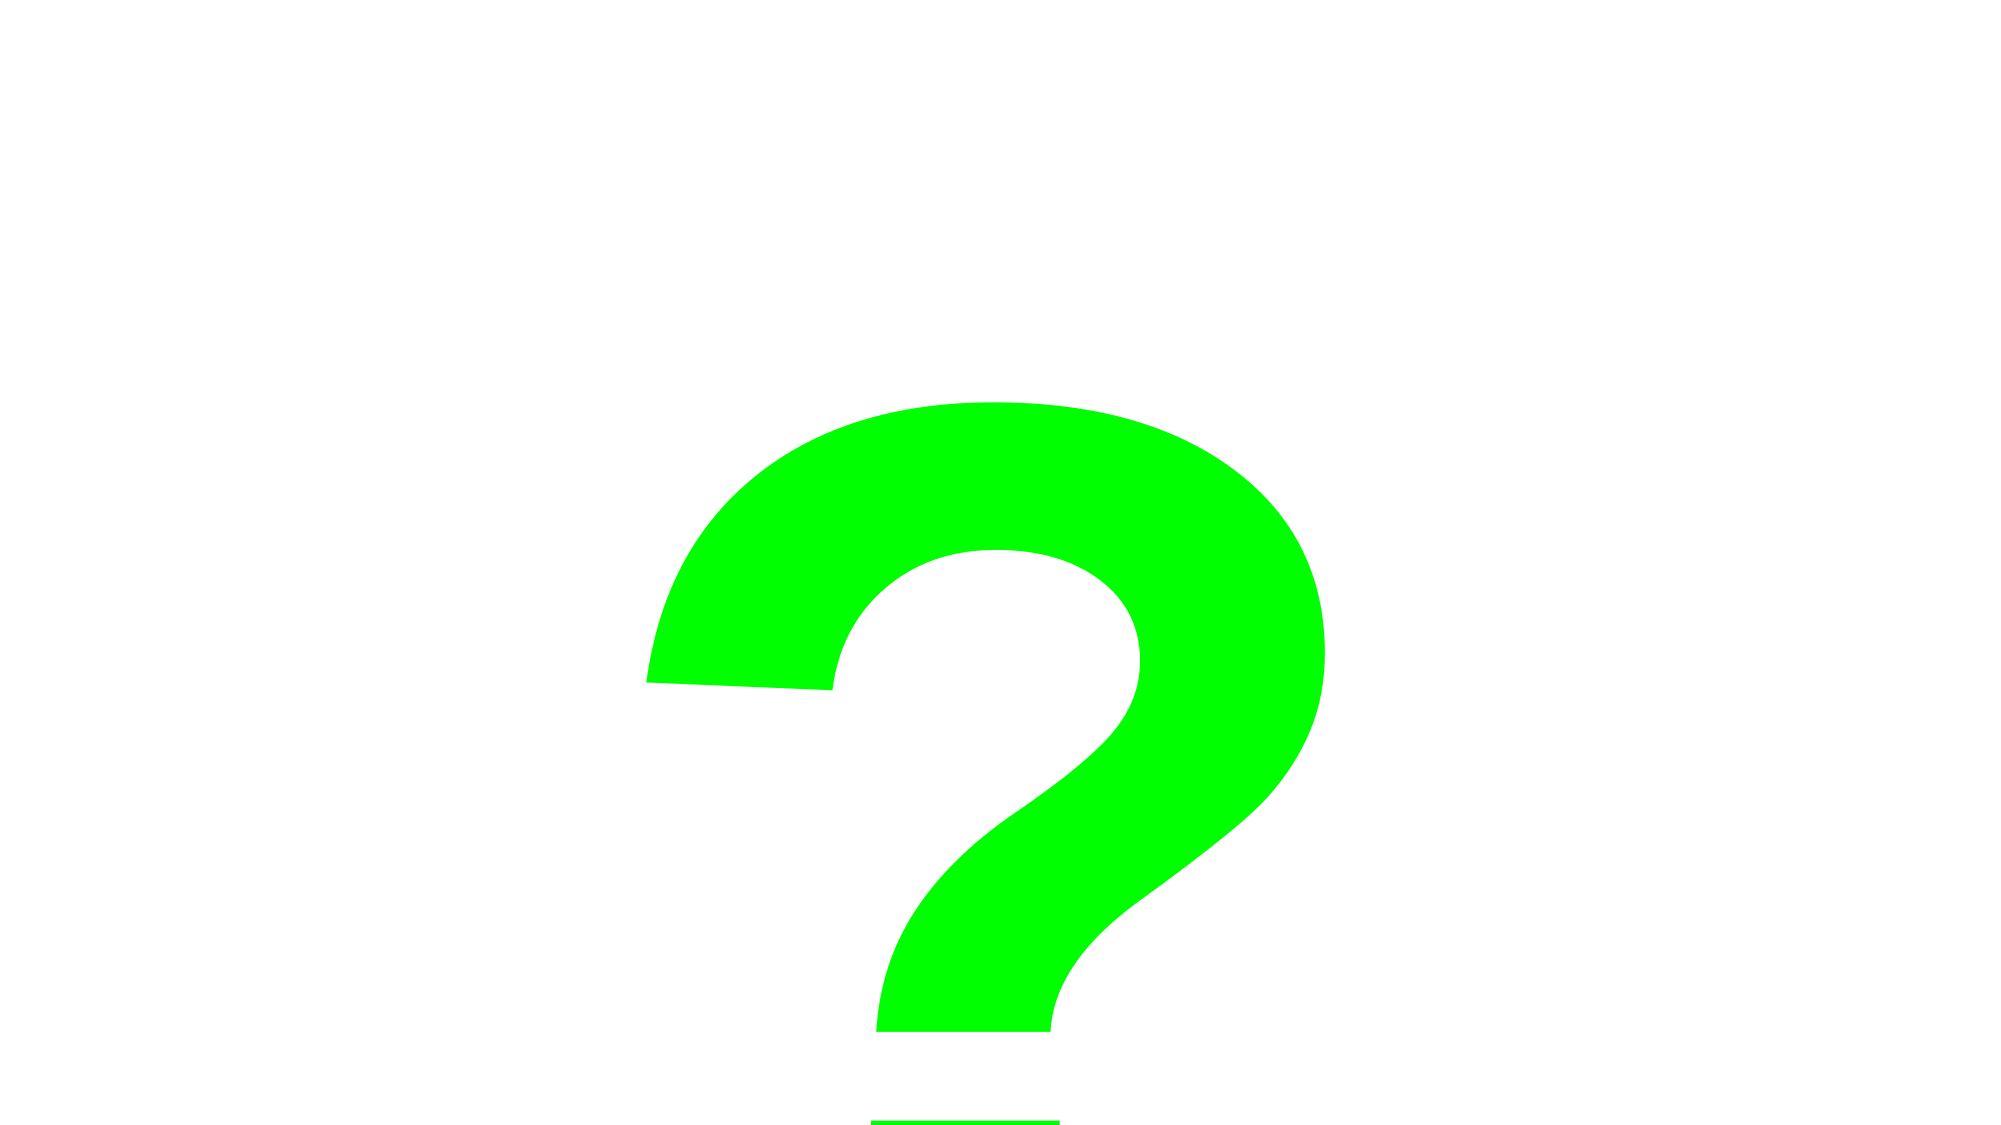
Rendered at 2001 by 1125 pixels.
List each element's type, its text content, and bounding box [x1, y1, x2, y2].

title ? [0, 134, 2000, 1125]
